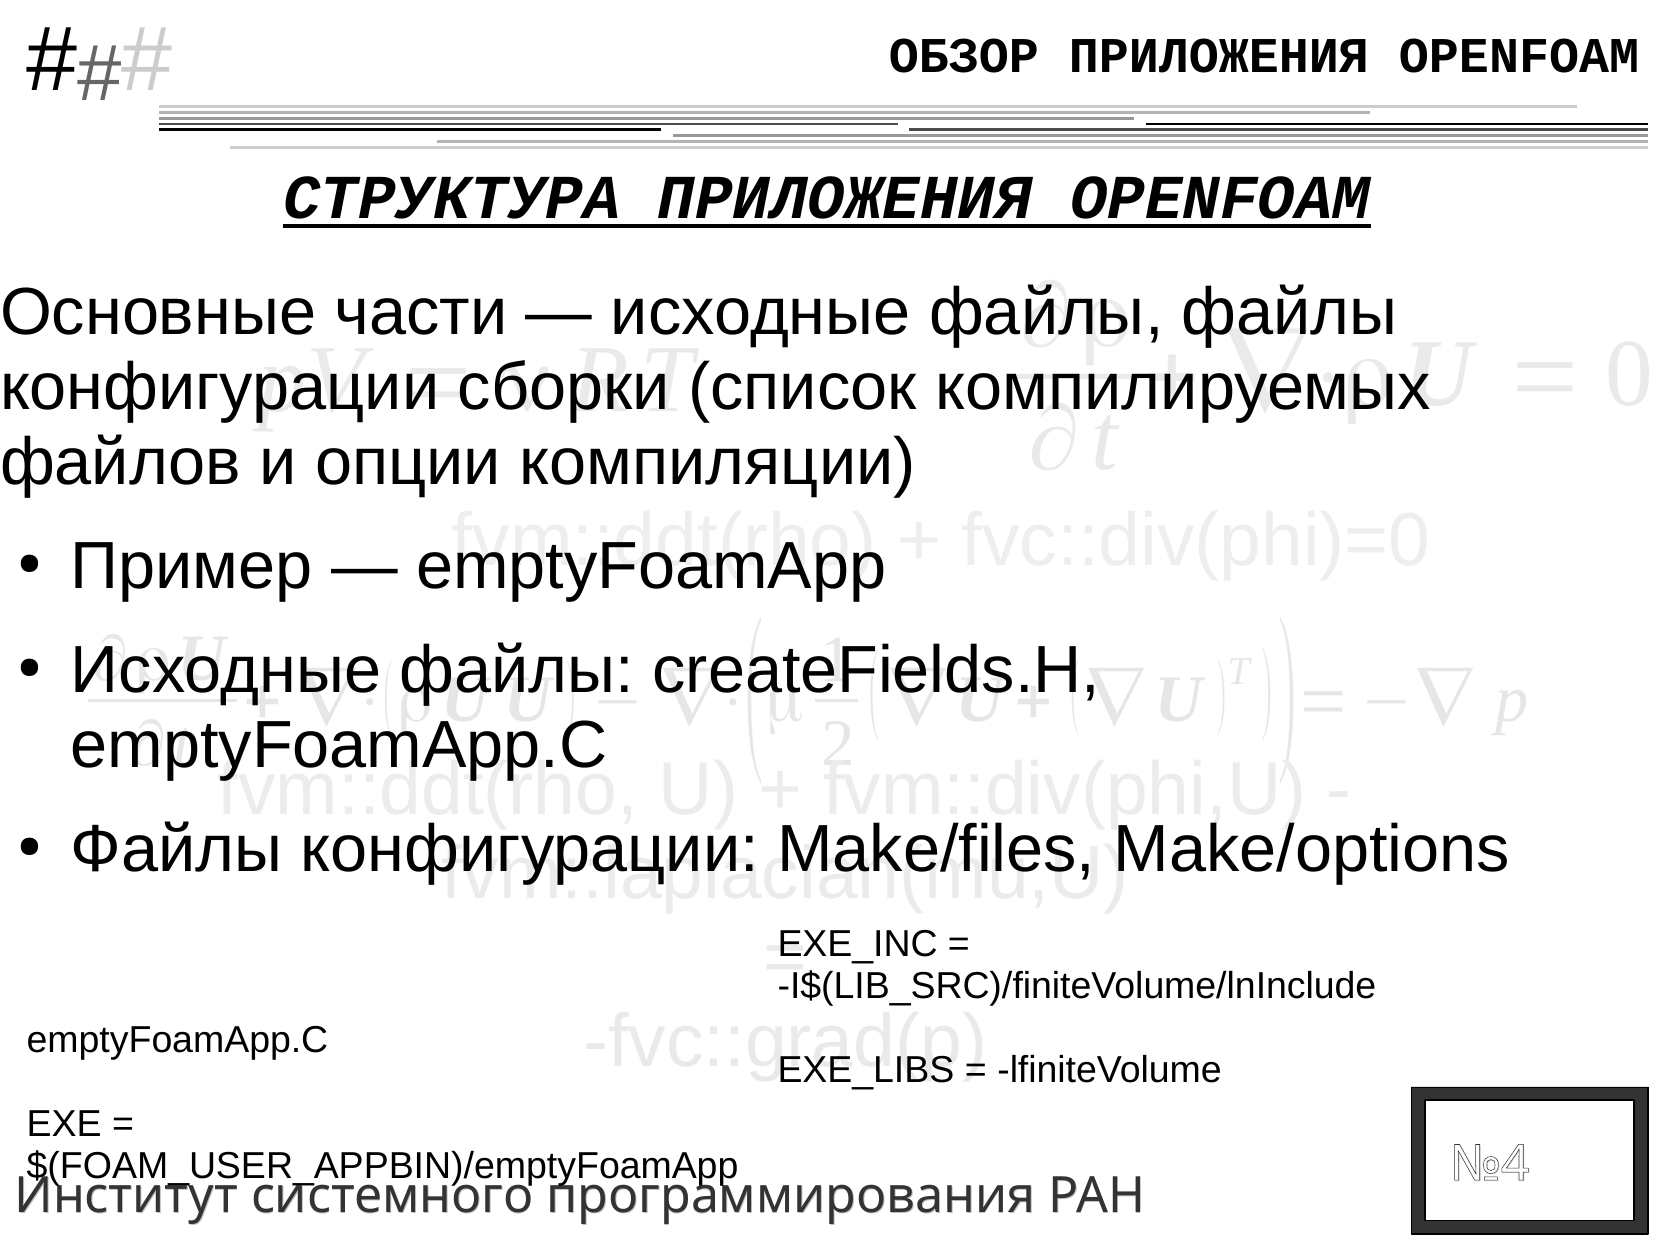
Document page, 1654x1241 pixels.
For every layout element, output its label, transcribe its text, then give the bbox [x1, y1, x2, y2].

list Основные части — исходные файлы, файлы конфигурации сборки (список компилируемых файлов и опции компиляции) Пример — emptyFoamApp Исходные файлы: createFields.H, emptyFoamApp.C Файлы конфигурации: Make/files, Make/options [0, 274, 1654, 1093]
text_box EXE_INC = -I$(LIB_SRC)/finiteVolume/lnInclude EXE_LIBS = -lfiniteVolume [762, 915, 1595, 1057]
title СТРУКТУРА ПРИЛОЖЕНИЯ OPENFOAM [0, 147, 1654, 257]
text_box emptyFoamApp.C EXE = $(FOAM_USER_APPBIN)/emptyFoamApp [11, 1010, 871, 1152]
